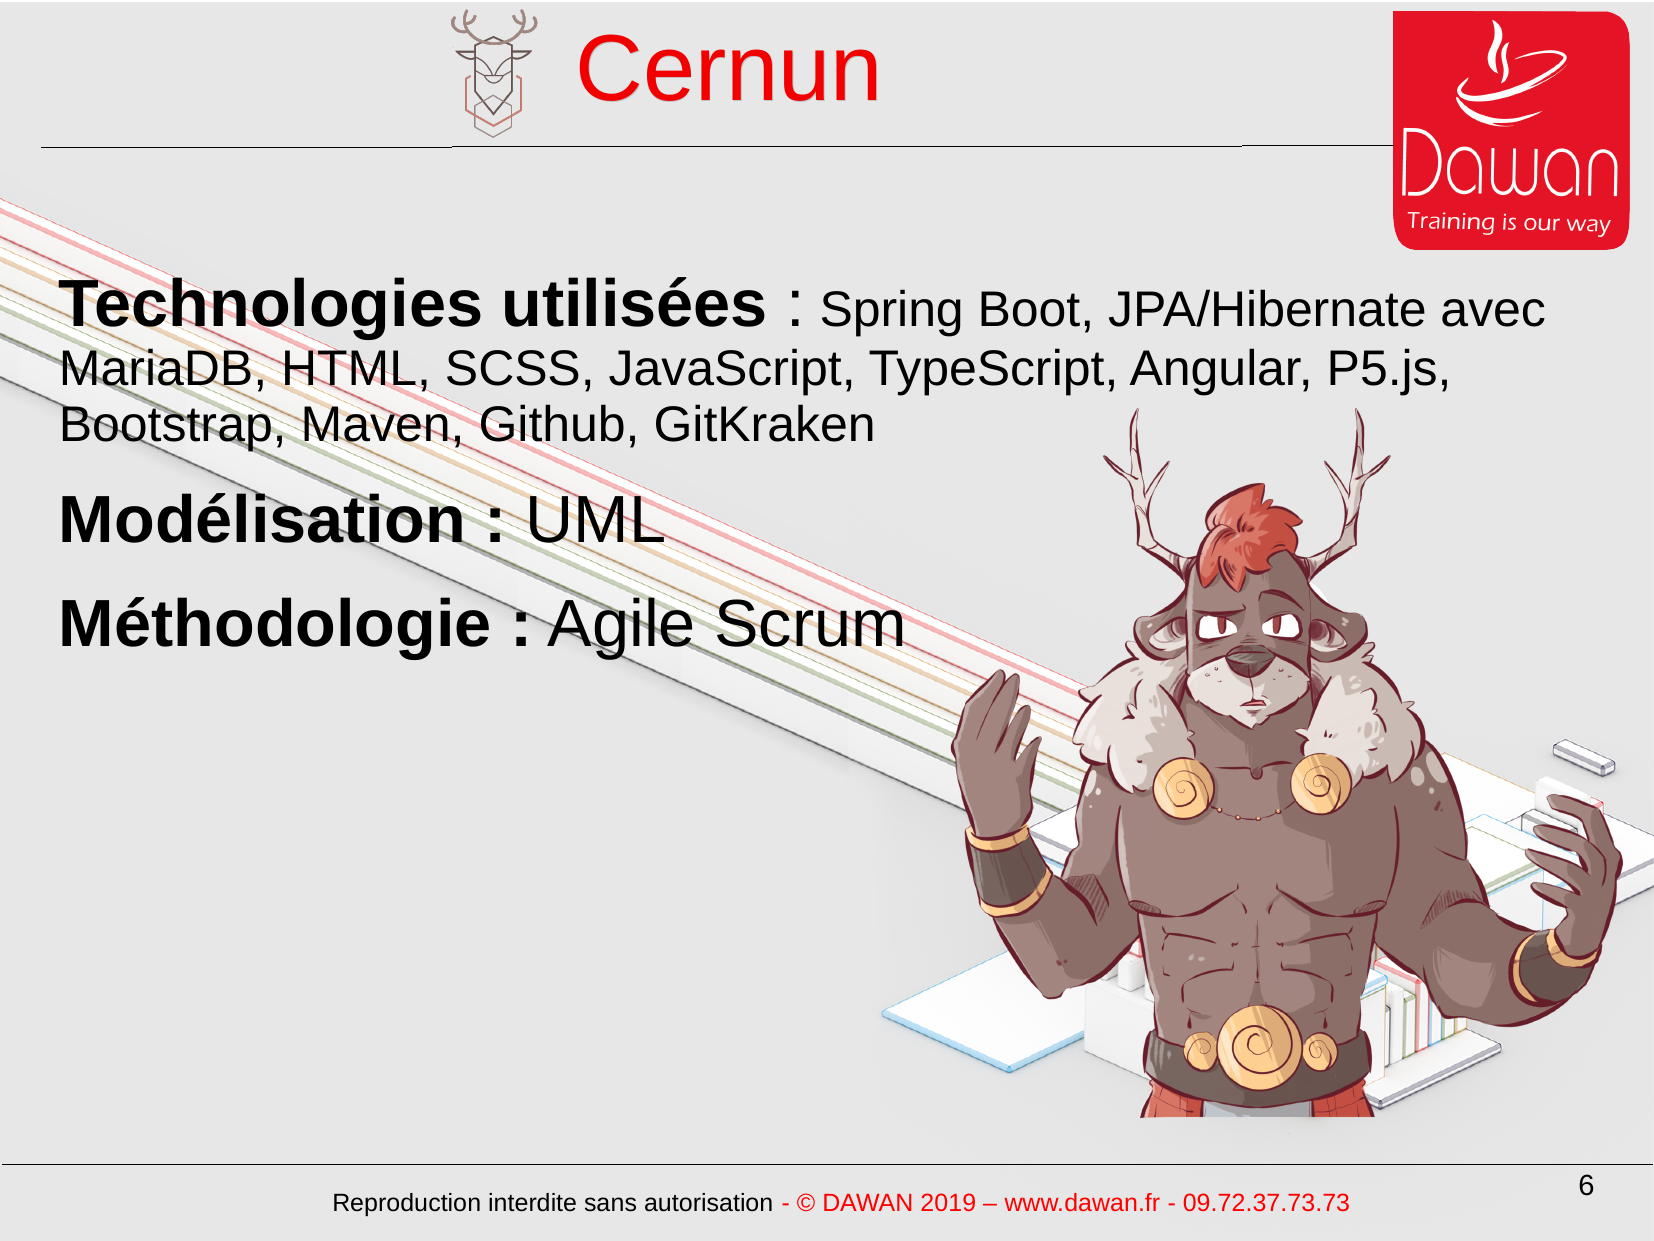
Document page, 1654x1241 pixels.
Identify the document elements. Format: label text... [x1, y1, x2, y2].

picture [443, 5, 545, 143]
picture [0, 2, 1654, 1241]
title Cernun [35, 0, 1424, 178]
list Technologies utilisées : Spring Boot, JPA/Hibernate avec MariaDB, HTML, SCSS, JavaScript, TypeScript, Angular, P5.js, Bootstrap, Maven, Github, GitKraken Modélisation : UML Méthodologie : Agile Scrum [59, 265, 1595, 1109]
